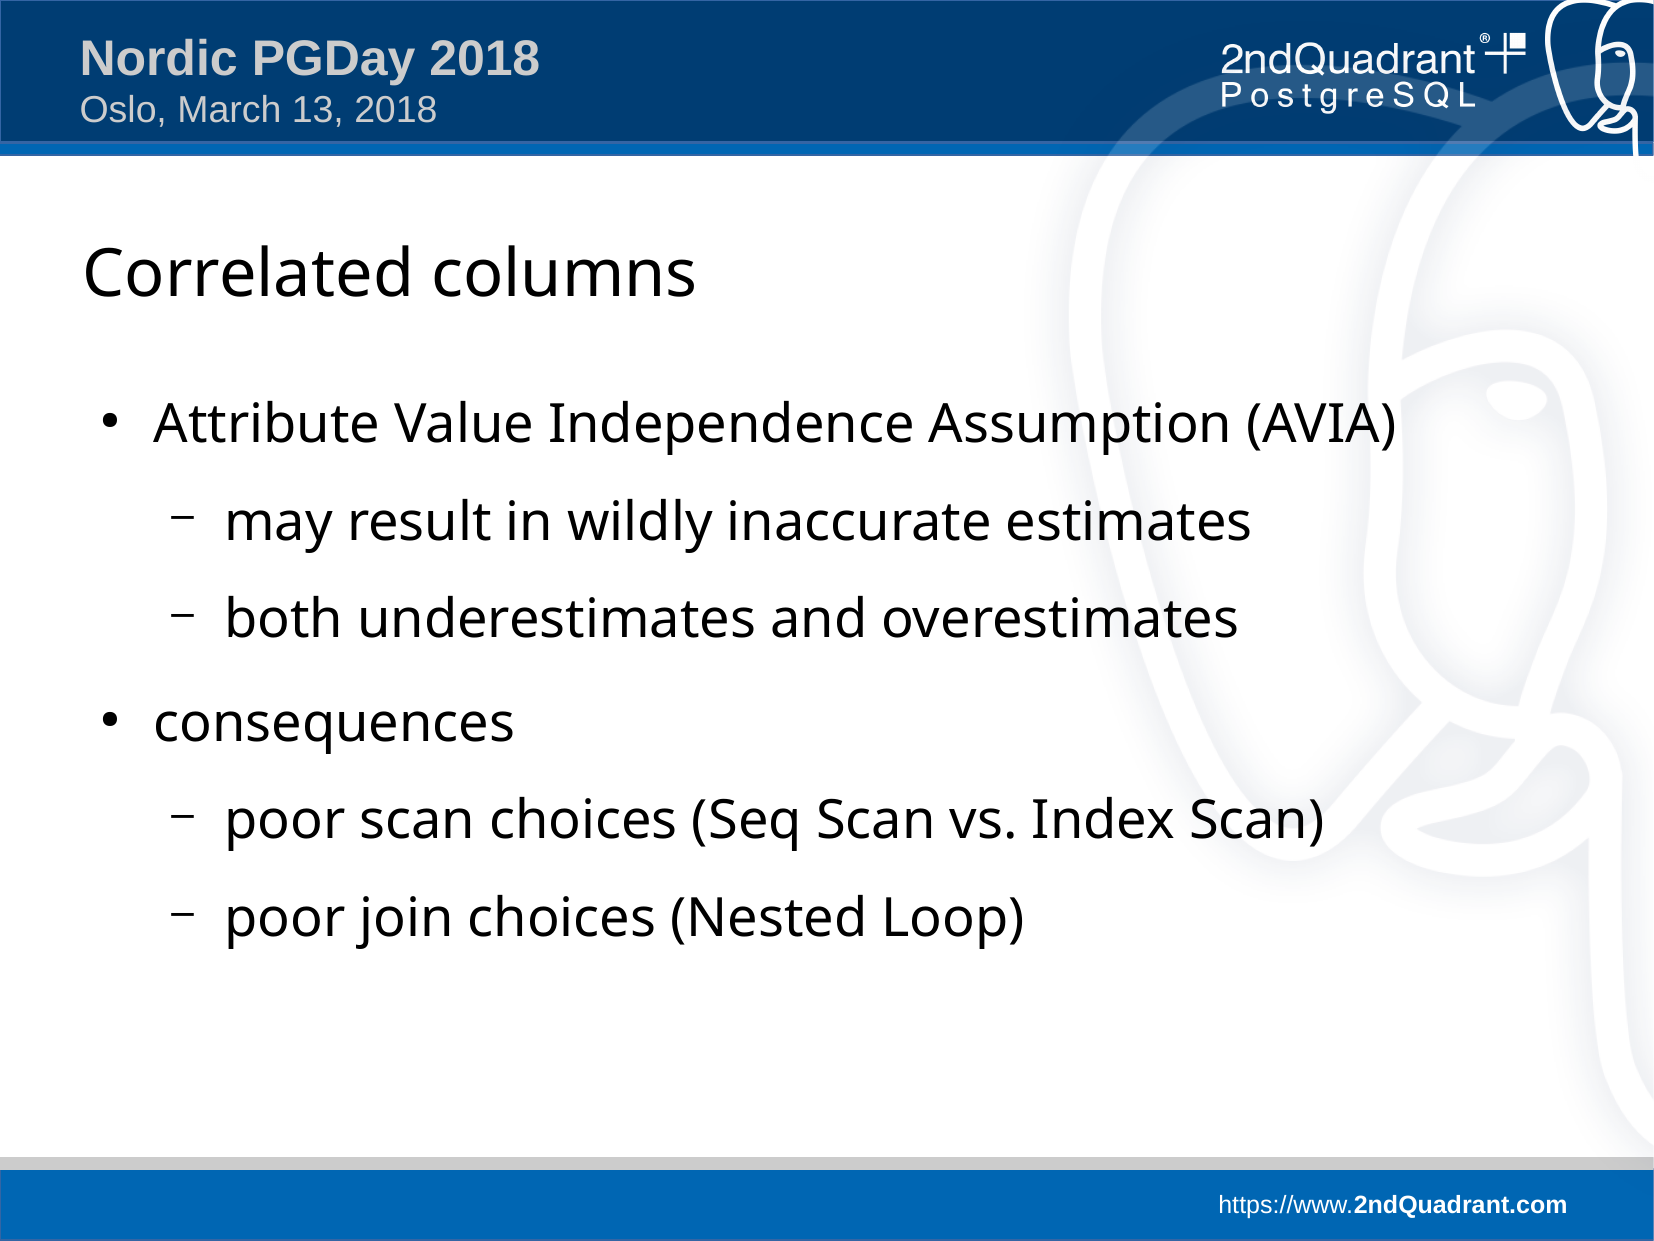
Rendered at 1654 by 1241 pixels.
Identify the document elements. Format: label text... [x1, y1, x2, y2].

title Correlated columns [82, 167, 1571, 375]
list Attribute Value Independence Assumption (AVIA) may result in wildly inaccurate estimates both underestimates and overestimates consequences poor scan choices (Seq Scan vs. Index Scan) poor join choices (Nested Loop) [82, 384, 1571, 1104]
picture [632, 0, 1654, 1241]
